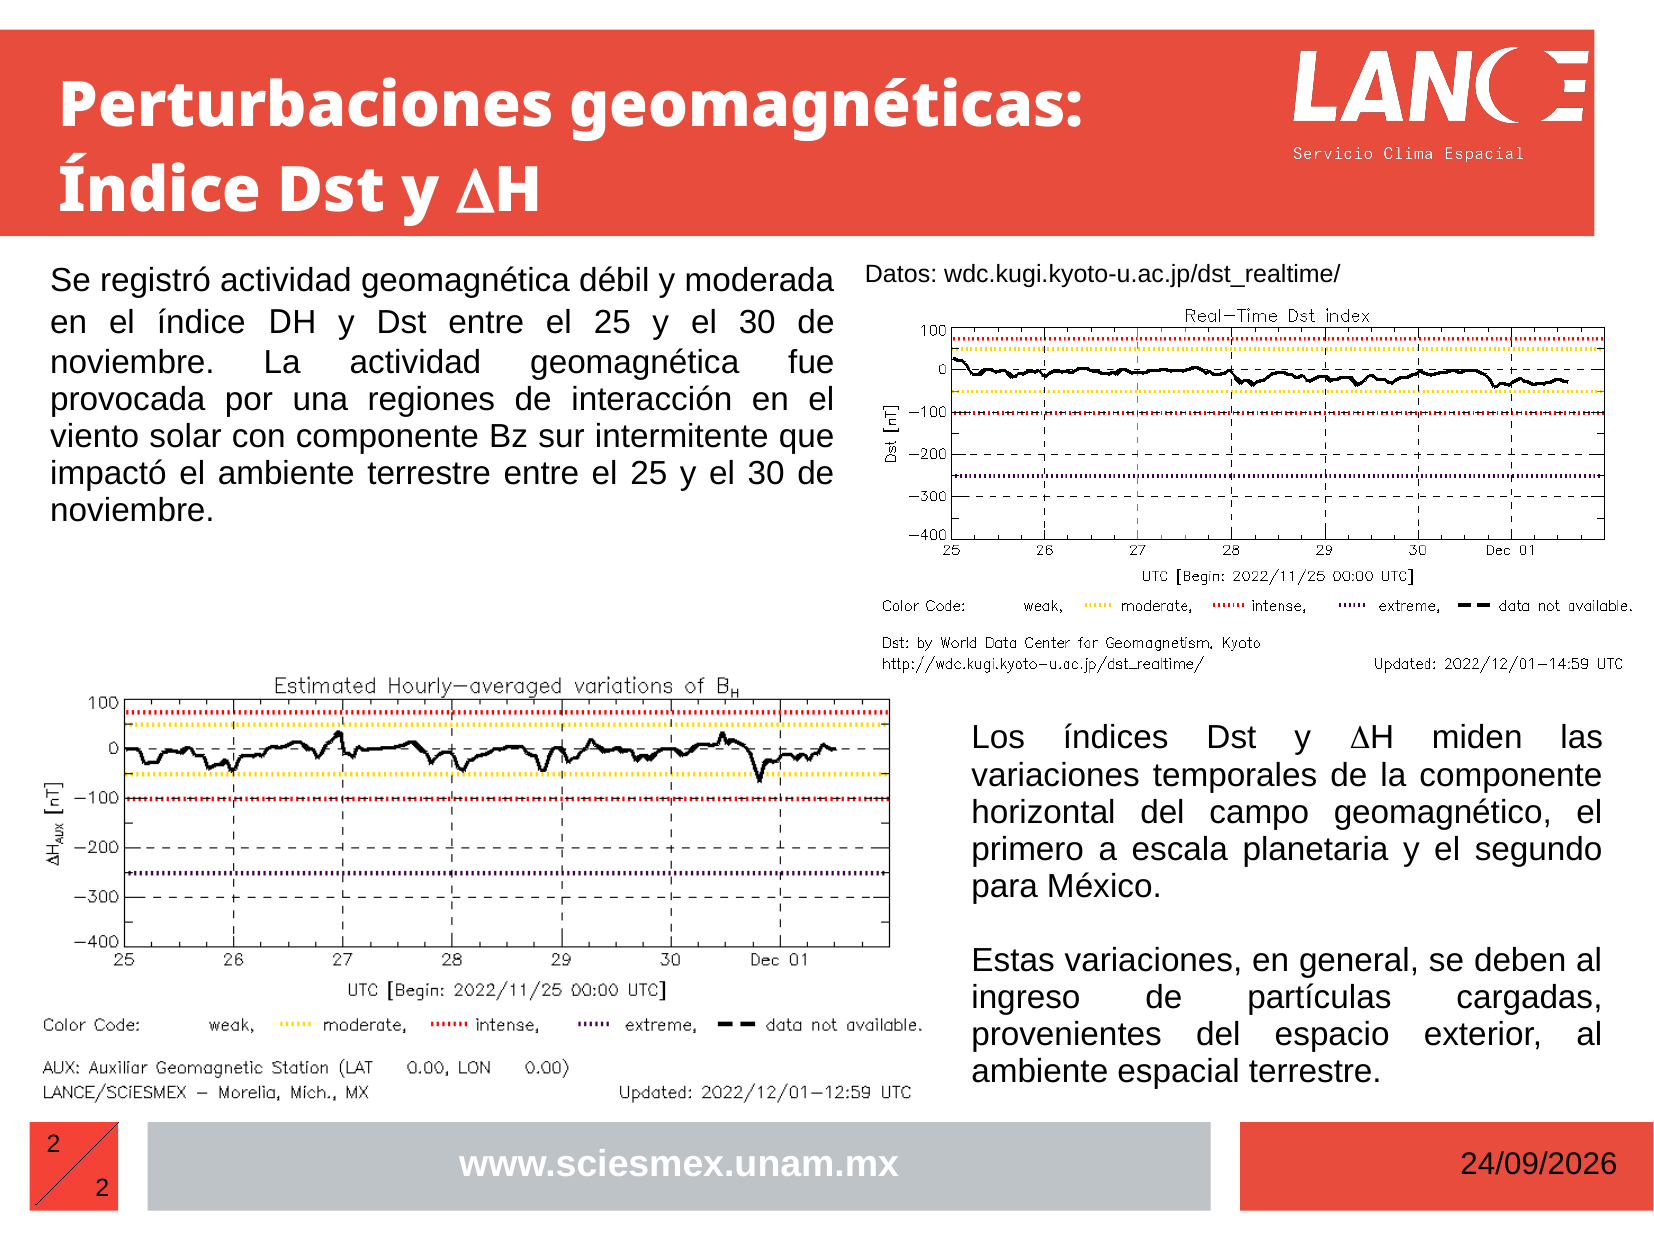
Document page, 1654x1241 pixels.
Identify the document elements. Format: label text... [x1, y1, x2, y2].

text_box Datos: wdc.kugi.kyoto-u.ac.jp/dst_realtime/ [850, 252, 1371, 296]
text_box 01/12/2022 [1424, 1122, 1654, 1205]
text_box <número> [31, 1122, 176, 1170]
text_box www.sciesmex.unam.mx [153, 1122, 1205, 1205]
picture [34, 289, 1642, 1105]
picture [1293, 47, 1589, 162]
text_box 2 [35, 1151, 125, 1209]
text_box Los índices Dst y DH miden las variaciones temporales de la componente horizontal del campo geomagnético, el primero a escala planetaria y el segundo para México. Estas variaciones, en general, se deben al ingreso de partículas cargadas, provenientes del espacio exterior, al ambiente espacial terrestre. [956, 711, 1619, 1097]
text_box Se registró actividad geomagnética débil y moderada en el índice DH y Dst entre el 25 y el 30 de noviembre. La actividad geomagnética fue provocada por una regiones de interacción en el viento solar con componente Bz sur intermitente que impactó el ambiente terrestre entre el 25 y el 30 de noviembre. [35, 253, 851, 640]
title Perturbaciones geomagnéticas: Índice Dst y DH [59, 59, 1312, 207]
